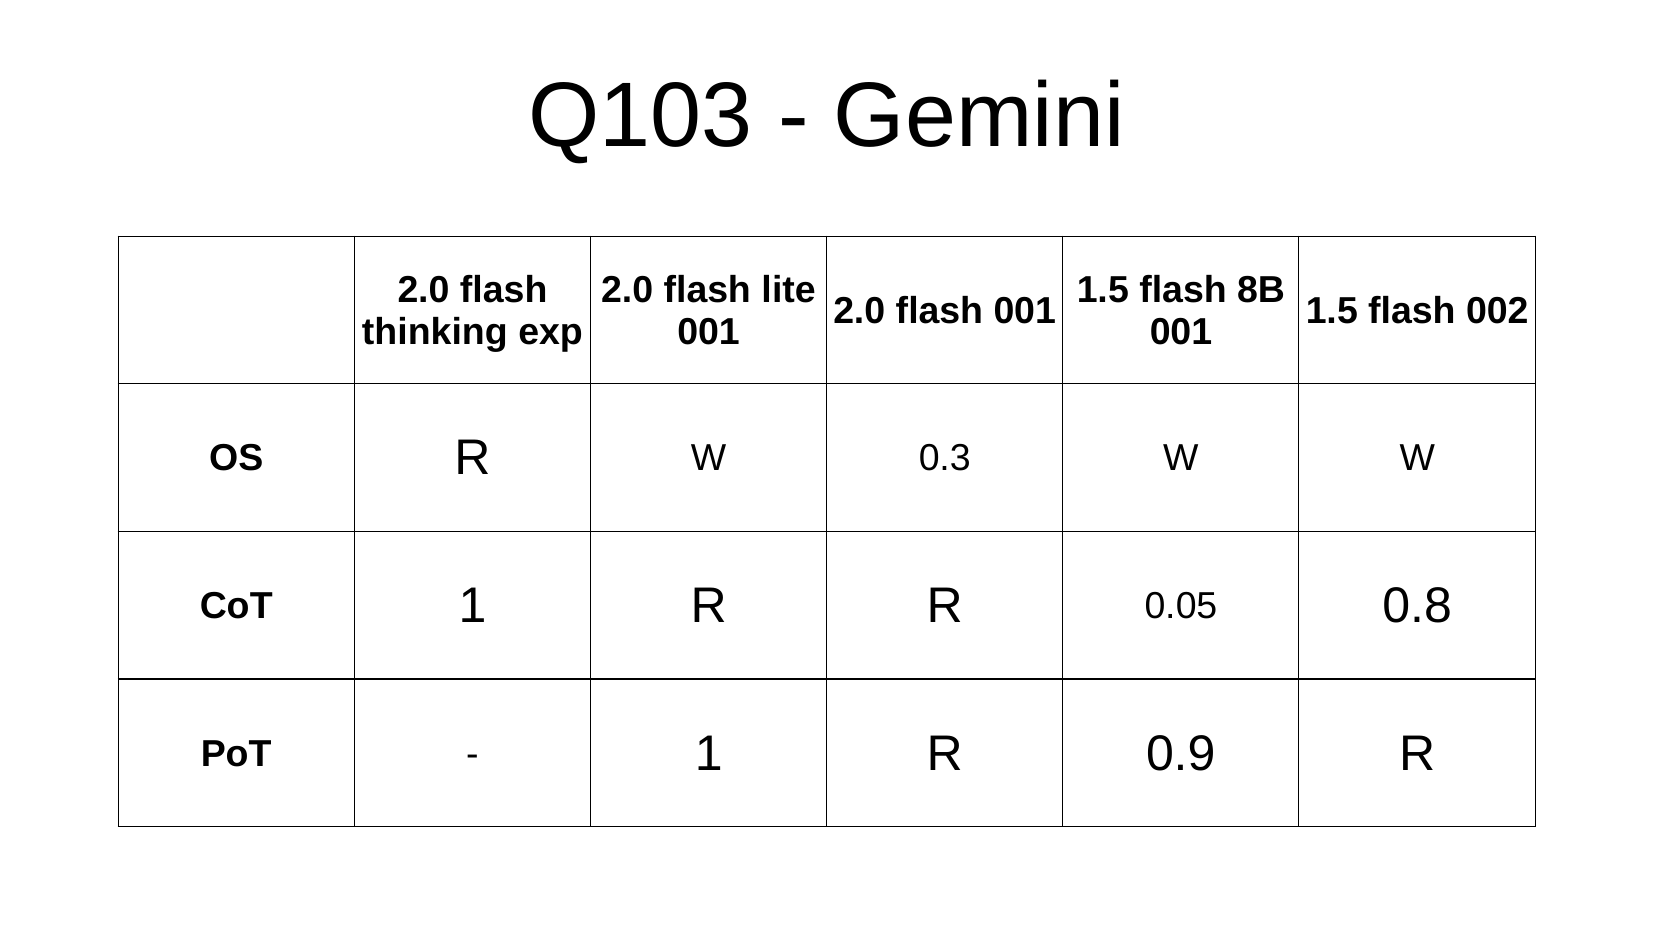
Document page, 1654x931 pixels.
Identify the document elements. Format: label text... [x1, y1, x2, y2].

table_cell 1 [591, 680, 826, 826]
table_cell OS [119, 384, 354, 531]
table_cell PoT [119, 680, 354, 826]
table_cell 0.9 [1063, 680, 1298, 826]
table_cell R [827, 532, 1062, 678]
table_cell - [355, 680, 590, 826]
table_cell 1 [355, 532, 590, 678]
table_header 2.0 flash lite 001 [591, 237, 826, 383]
table_cell CoT [119, 532, 354, 678]
table_cell 0.3 [827, 384, 1062, 531]
table_header 1.5 flash 8B 001 [1063, 237, 1298, 383]
table_cell W [1063, 384, 1298, 531]
table_cell R [355, 384, 590, 531]
table_cell W [591, 384, 826, 531]
table_header [119, 237, 354, 383]
table_cell R [591, 532, 826, 678]
table_header 1.5 flash 002 [1299, 237, 1535, 383]
table_cell 0.05 [1063, 532, 1298, 678]
table_header 2.0 flash thinking exp [355, 237, 590, 383]
table_header 2.0 flash 001 [827, 237, 1062, 383]
table_cell 0.8 [1299, 532, 1535, 678]
table_cell W [1299, 384, 1535, 531]
table_cell R [1299, 680, 1535, 826]
table_cell R [827, 680, 1062, 826]
title Q103 - Gemini [82, 37, 1571, 193]
